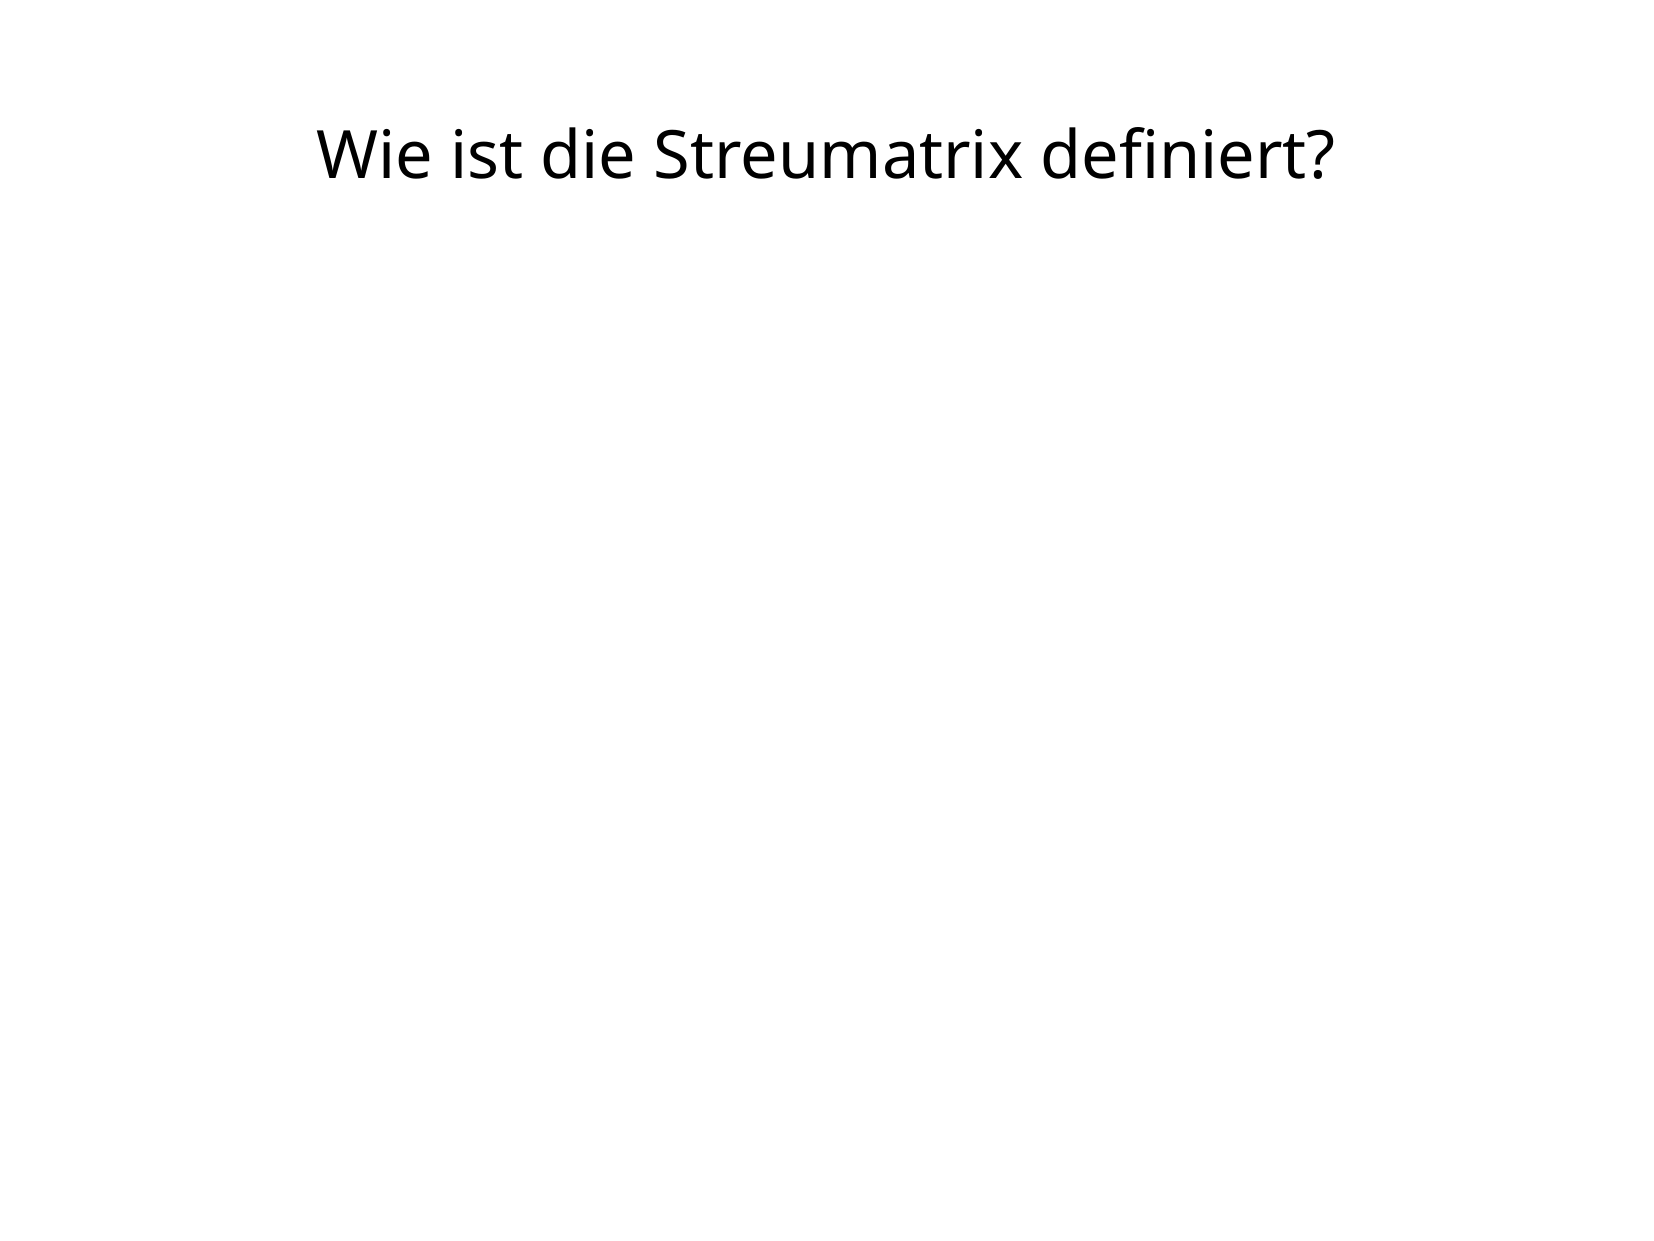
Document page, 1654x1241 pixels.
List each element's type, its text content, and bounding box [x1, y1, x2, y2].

title Wie ist die Streumatrix definiert? [82, 49, 1571, 257]
